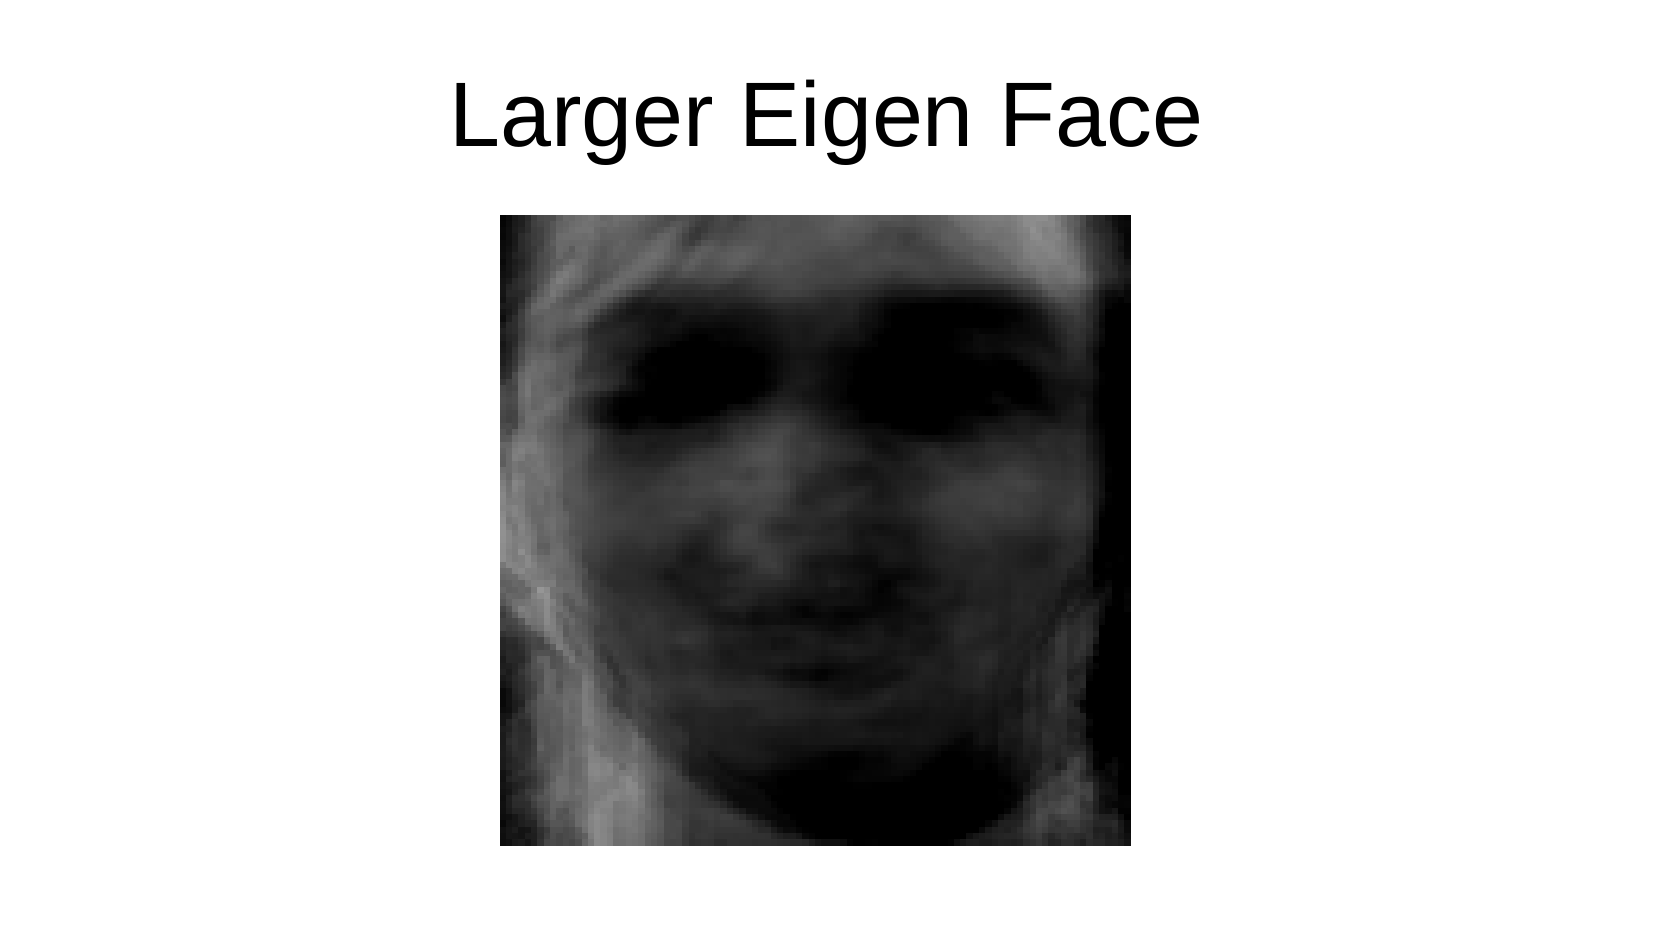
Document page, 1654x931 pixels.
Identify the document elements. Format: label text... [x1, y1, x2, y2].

title Larger Eigen Face [82, 37, 1571, 193]
picture [500, 215, 1131, 846]
